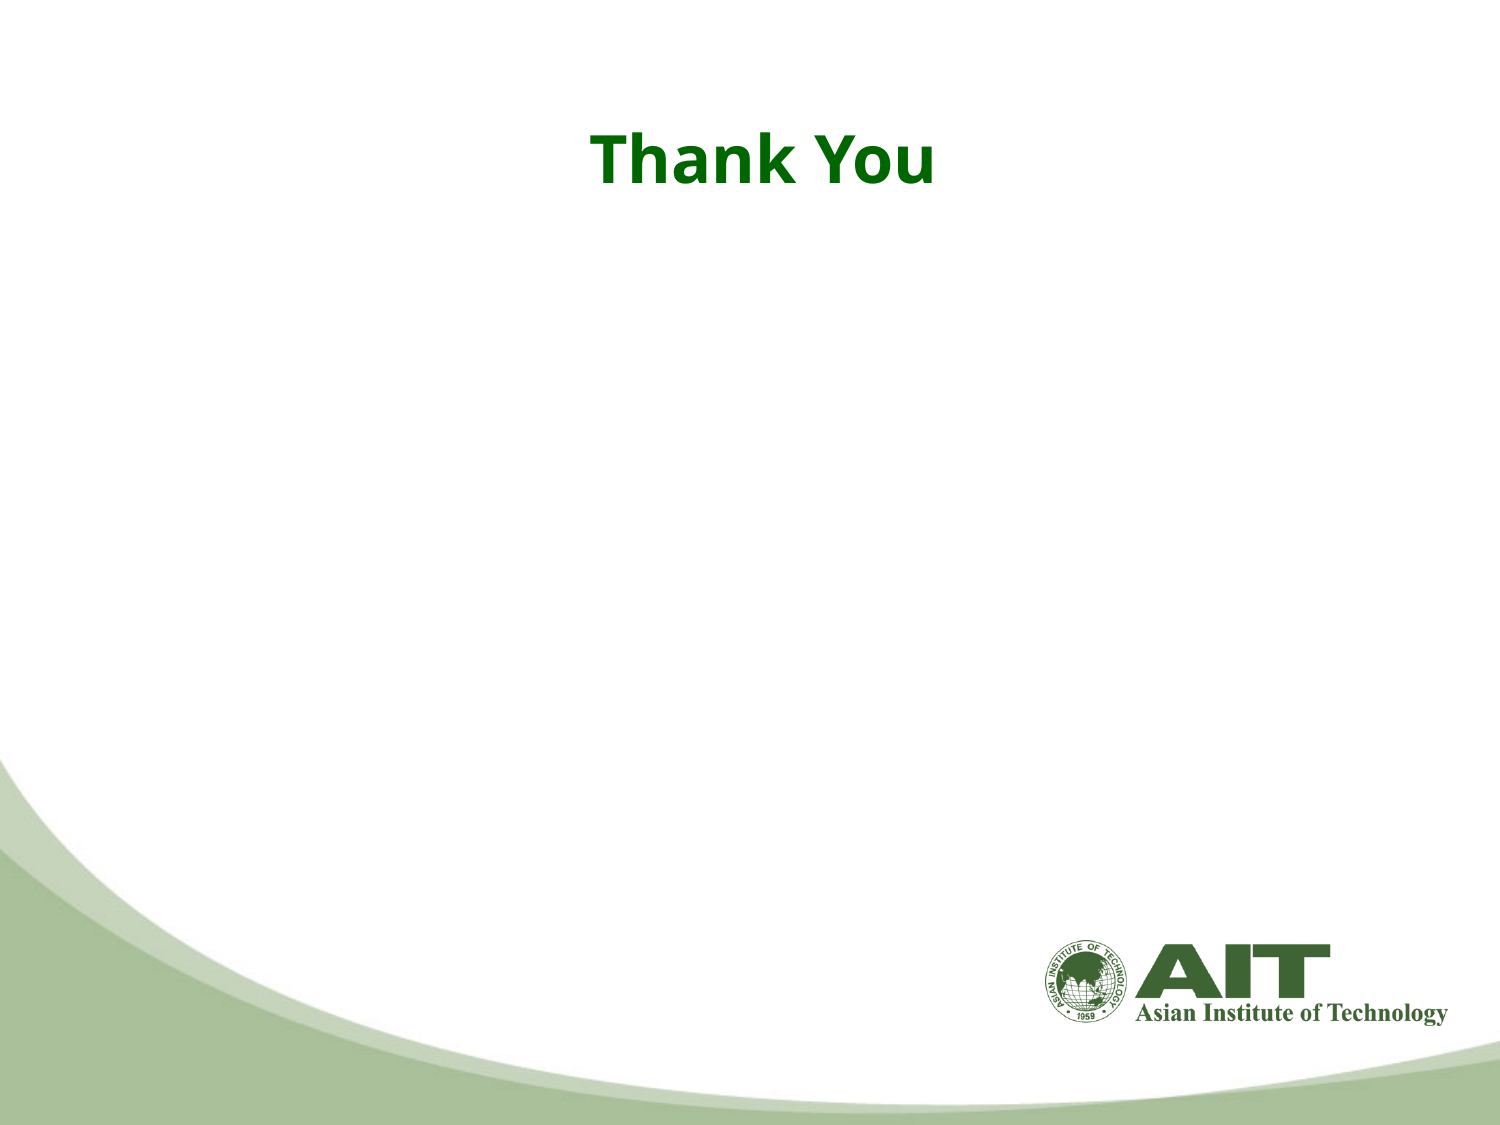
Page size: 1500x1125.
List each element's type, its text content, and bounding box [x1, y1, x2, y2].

picture [0, 0, 1500, 1125]
title Thank You [88, 63, 1439, 251]
